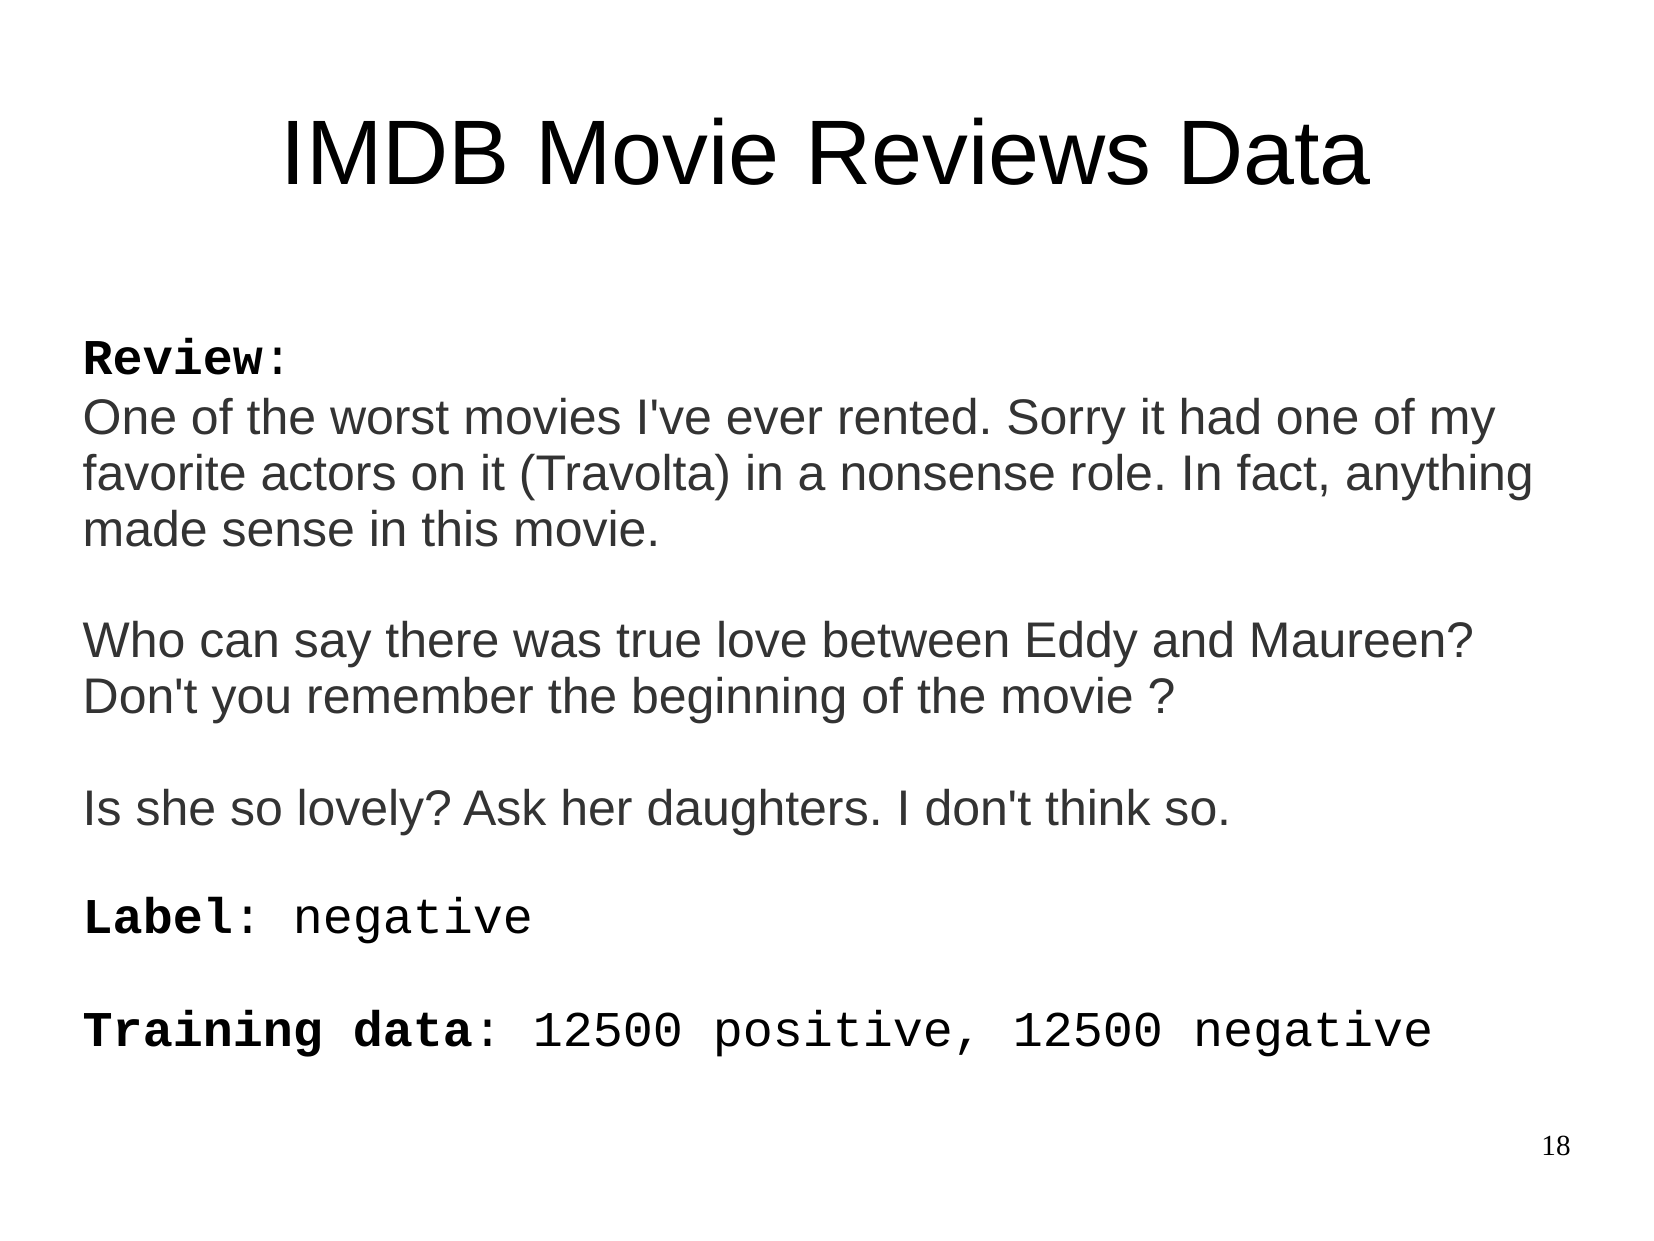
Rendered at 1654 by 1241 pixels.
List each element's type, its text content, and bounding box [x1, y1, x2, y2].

subtitle Review: One of the worst movies I've ever rented. Sorry it had one of my favorite actors on it (Travolta) in a nonsense role. In fact, anything made sense in this movie. Who can say there was true love between Eddy and Maureen? Don't you remember the beginning of the movie ? Is she so lovely? Ask her daughters. I don't think so. Label: negative Training data: 12500 positive, 12500 negative [82, 330, 1571, 1065]
title IMDB Movie Reviews Data [82, 49, 1571, 257]
